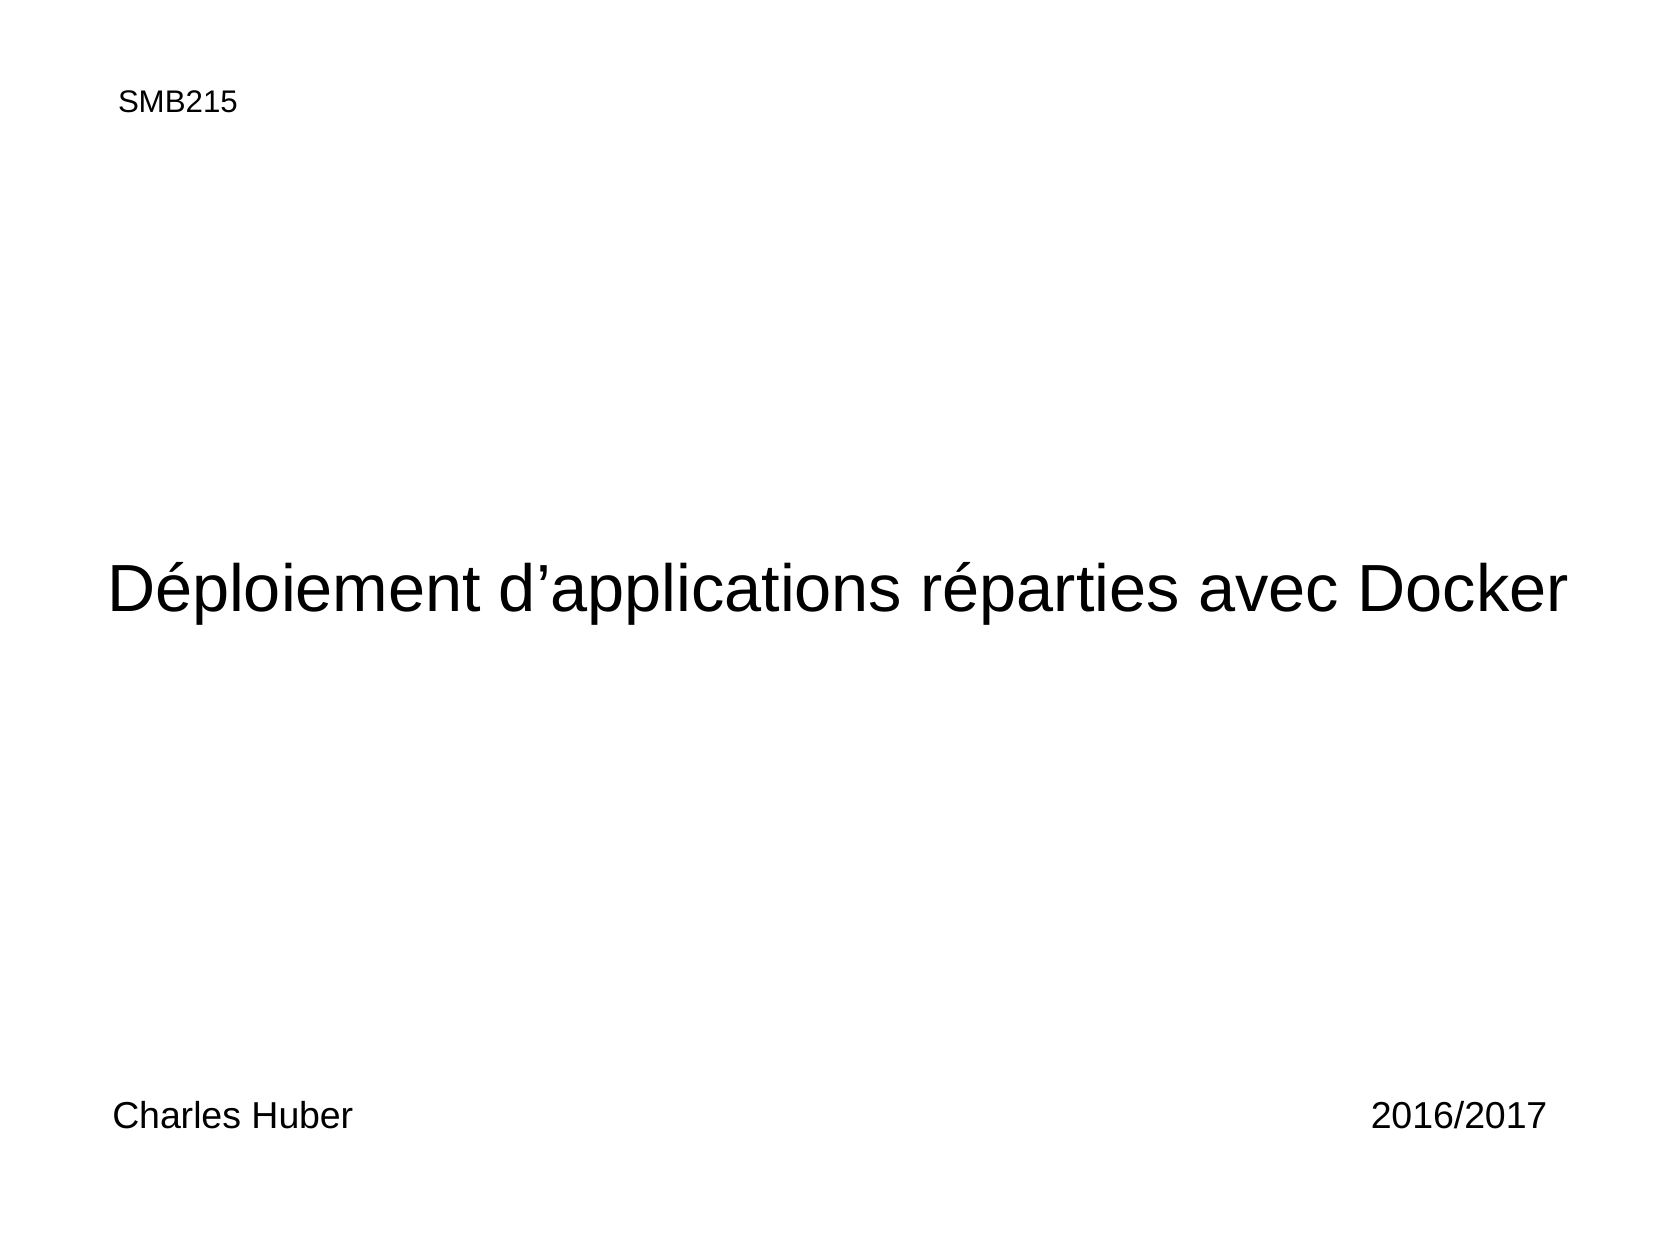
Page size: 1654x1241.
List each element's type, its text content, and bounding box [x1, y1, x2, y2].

title SMB215 [118, 49, 1607, 154]
subtitle Déploiement d’applications réparties avec Docker [94, 290, 1583, 886]
title Charles Huber [112, 1062, 502, 1168]
title 2016/2017 [1157, 1063, 1548, 1168]
